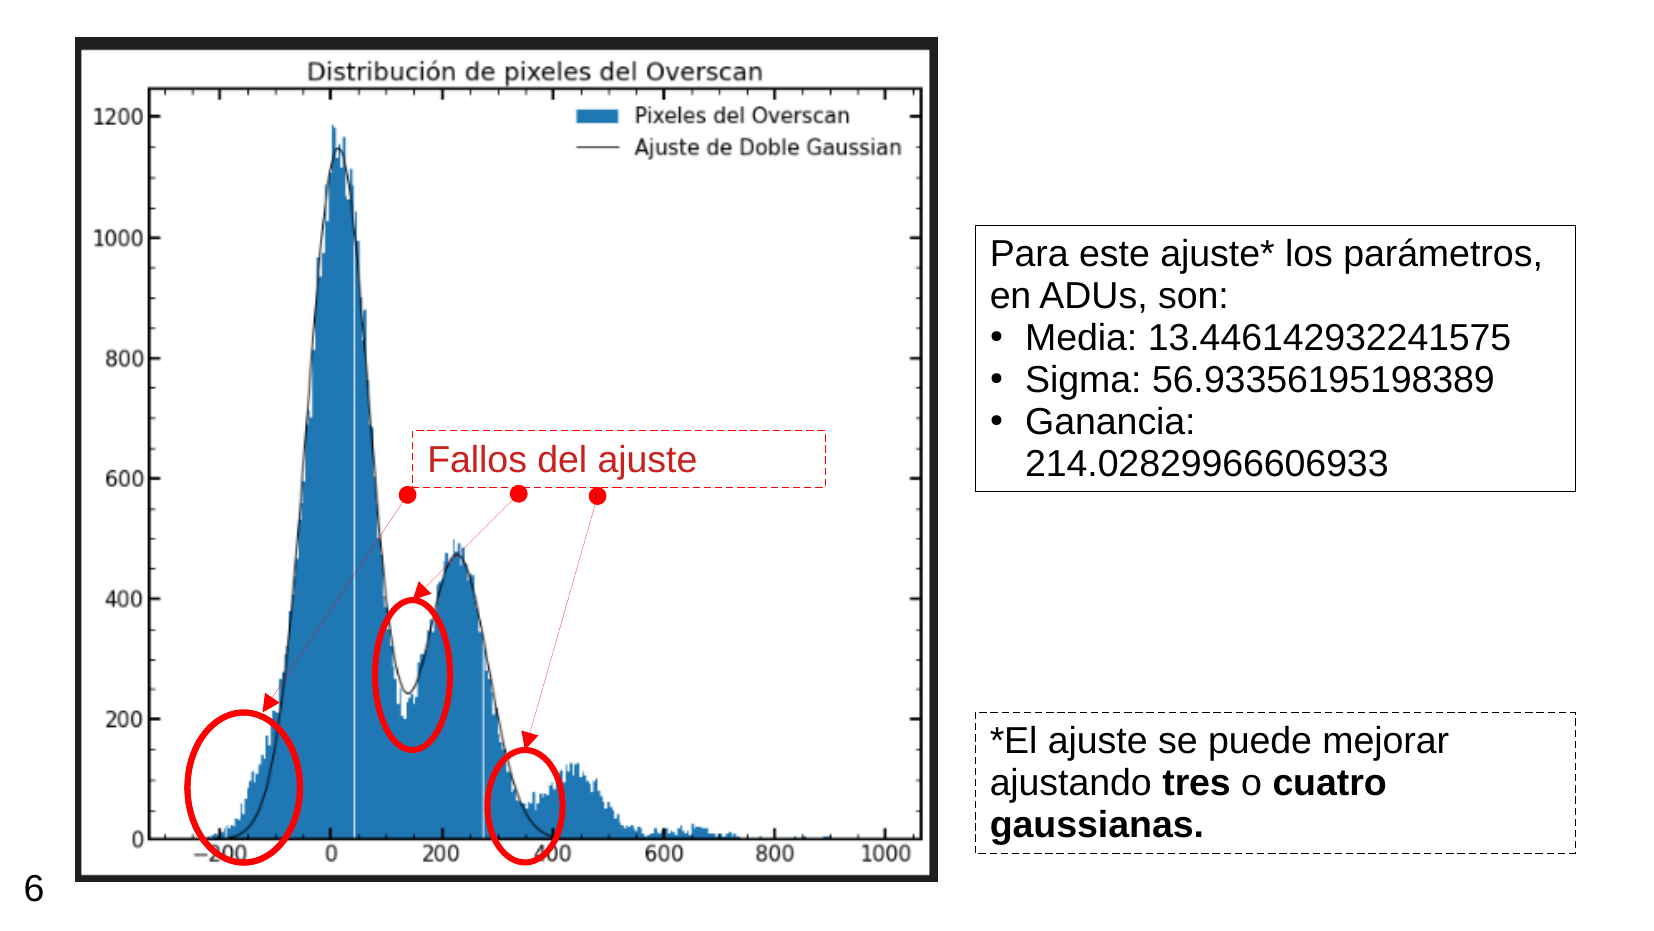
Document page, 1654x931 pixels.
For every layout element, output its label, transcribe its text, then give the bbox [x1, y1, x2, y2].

text_box Fallos del ajuste [412, 430, 826, 488]
text_box [375, 600, 451, 751]
text_box *El ajuste se puede mejorar ajustando tres o cuatro gaussianas. [975, 712, 1576, 854]
text_box <number> [8, 860, 638, 931]
text_box [187, 712, 301, 860]
picture [75, 37, 938, 882]
text_box Para este ajuste* los parámetros, en ADUs, son: Media: 13.446142932241575 Sigma: 56.93356195198389 Ganancia: 214.02829966606933 [975, 225, 1576, 492]
text_box [487, 750, 563, 860]
